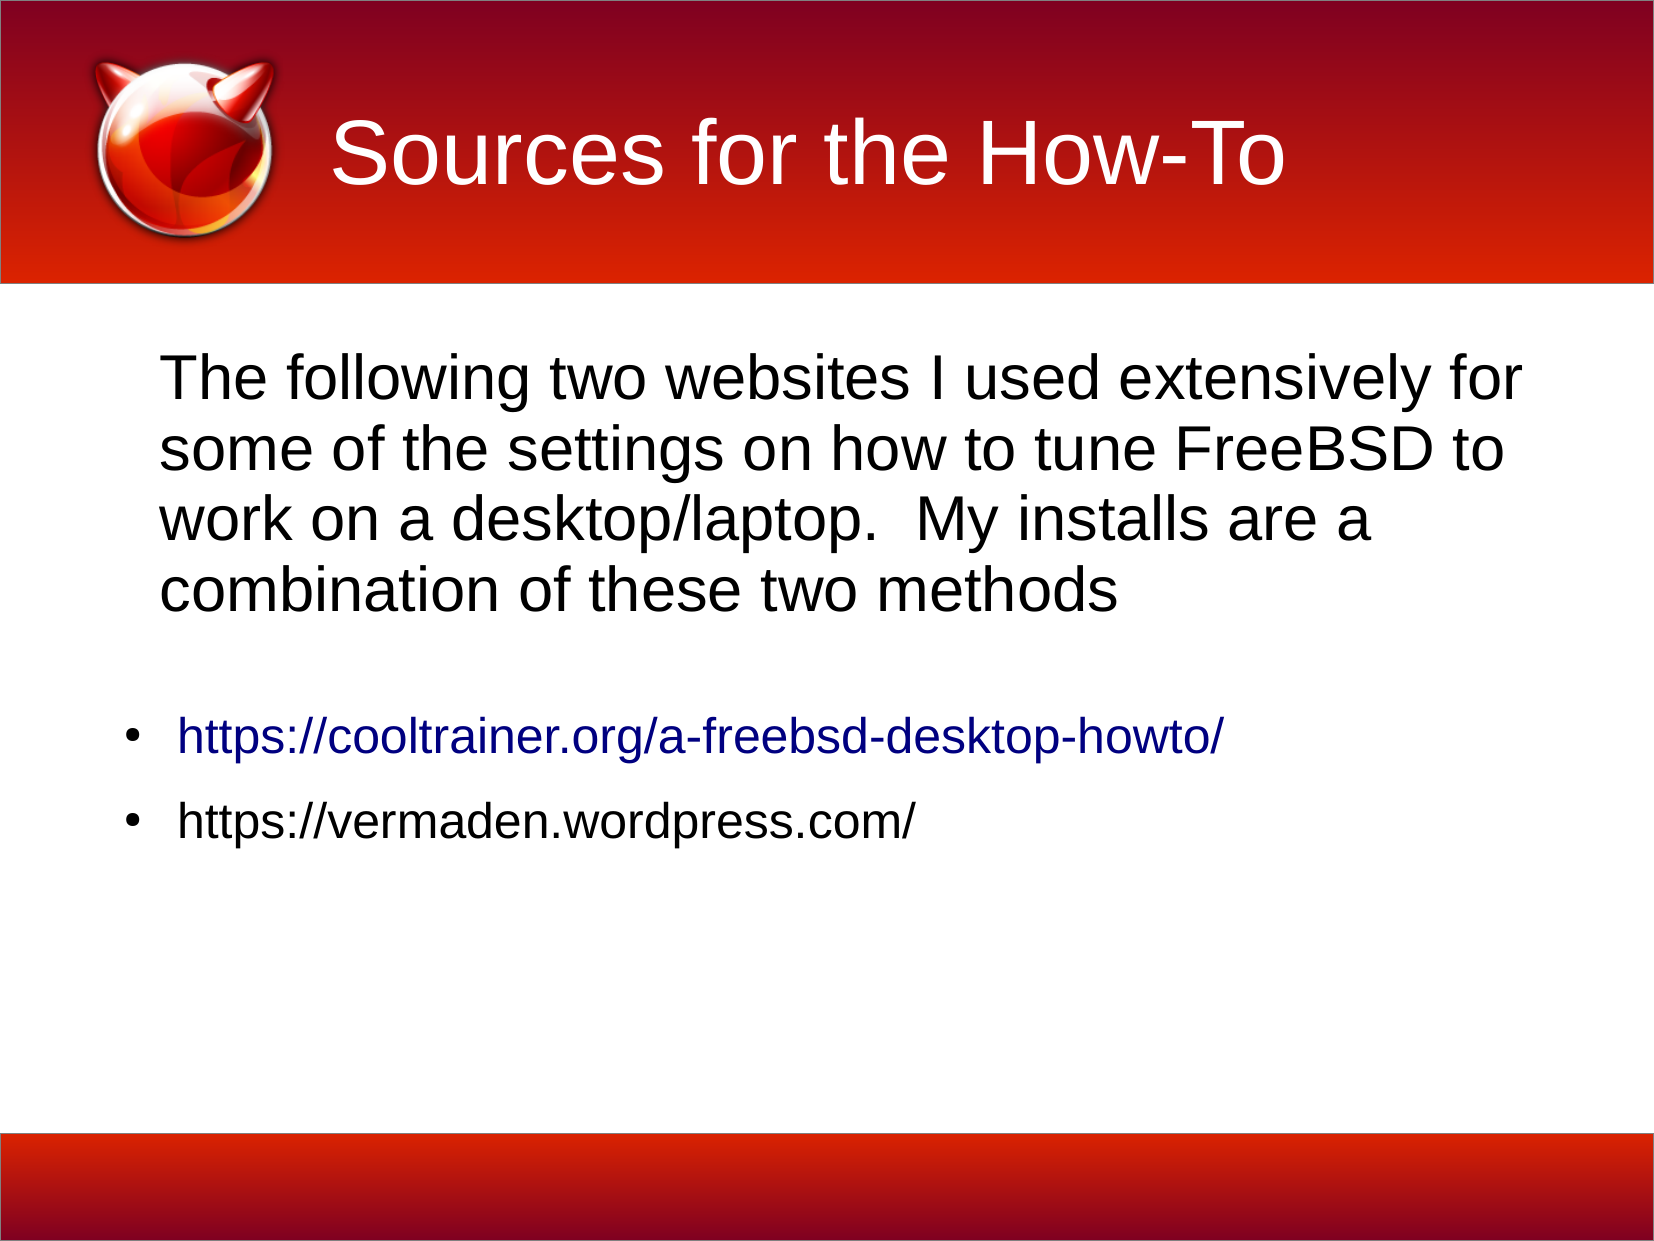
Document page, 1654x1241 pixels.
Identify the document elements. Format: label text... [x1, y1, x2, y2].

list https://cooltrainer.org/a-freebsd-desktop-howto/ https://vermaden.wordpress.com/ [106, 708, 1562, 1052]
list The following two websites I used extensively for some of the settings on how to tune FreeBSD to work on a desktop/laptop. My installs are a combination of these two methods [92, 341, 1548, 686]
title Sources for the How-To [82, 49, 1536, 257]
